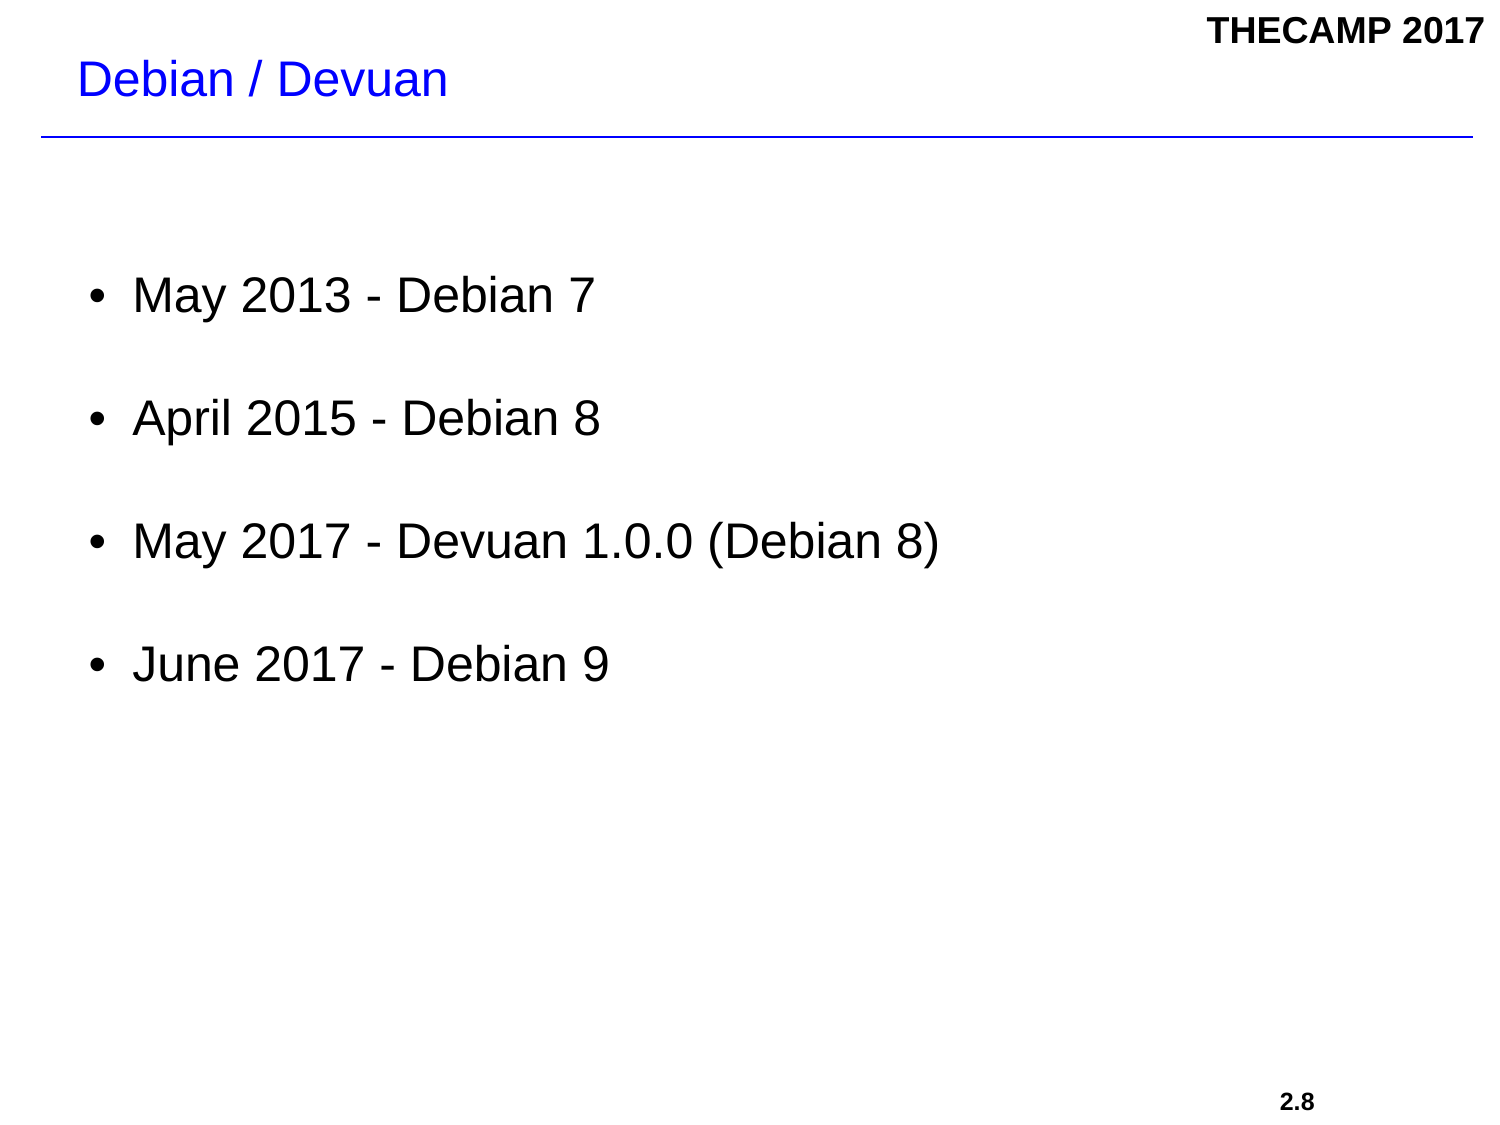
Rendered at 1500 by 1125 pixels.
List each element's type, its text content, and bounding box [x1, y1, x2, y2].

list May 2013 - Debian 7 April 2015 - Debian 8 May 2017 - Devuan 1.0.0 (Debian 8) June 2017 - Debian 9 [88, 206, 1398, 852]
title Debian / Devuan [76, 29, 1418, 126]
